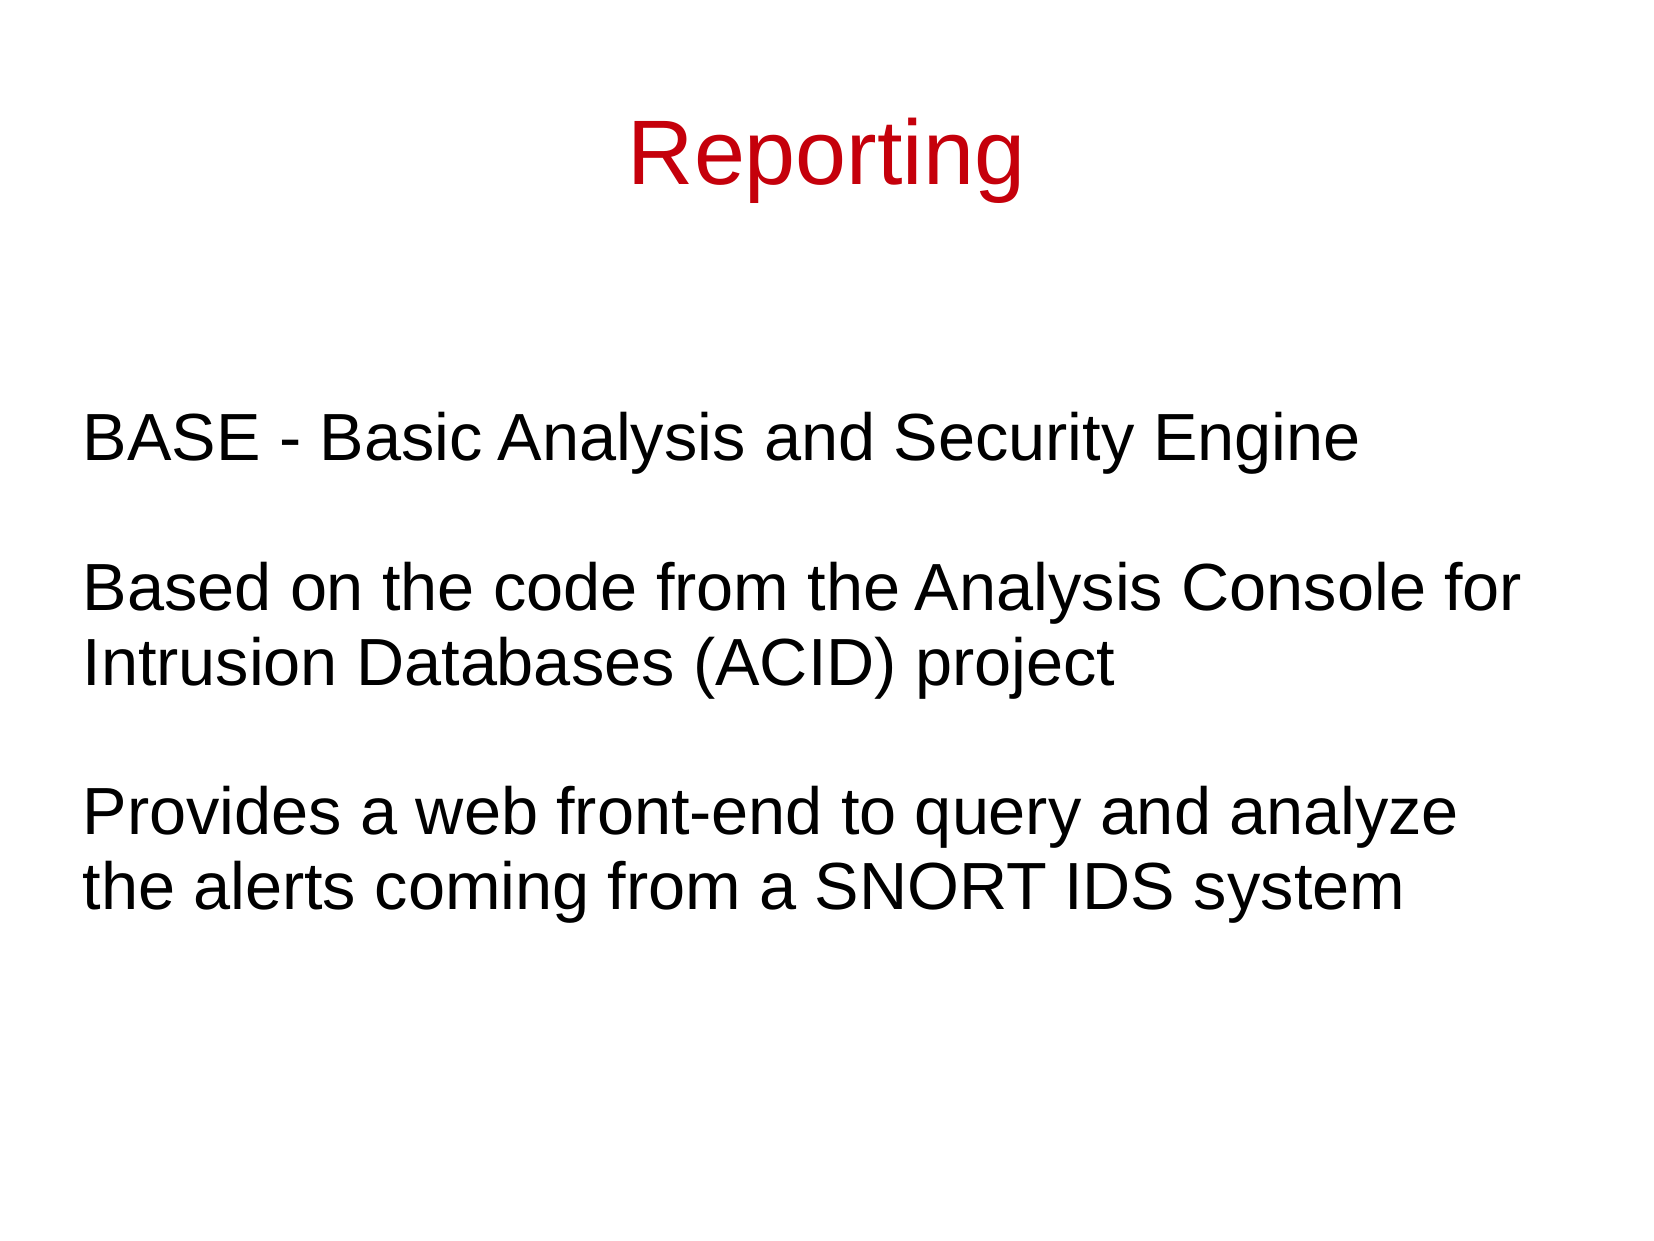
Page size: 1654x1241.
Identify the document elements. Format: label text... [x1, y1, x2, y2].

title Reporting [82, 49, 1571, 257]
subtitle BASE - Basic Analysis and Security Engine Based on the code from the Analysis Console for Intrusion Databases (ACID) project Provides a web front-end to query and analyze the alerts coming from a SNORT IDS system [82, 290, 1571, 1109]
